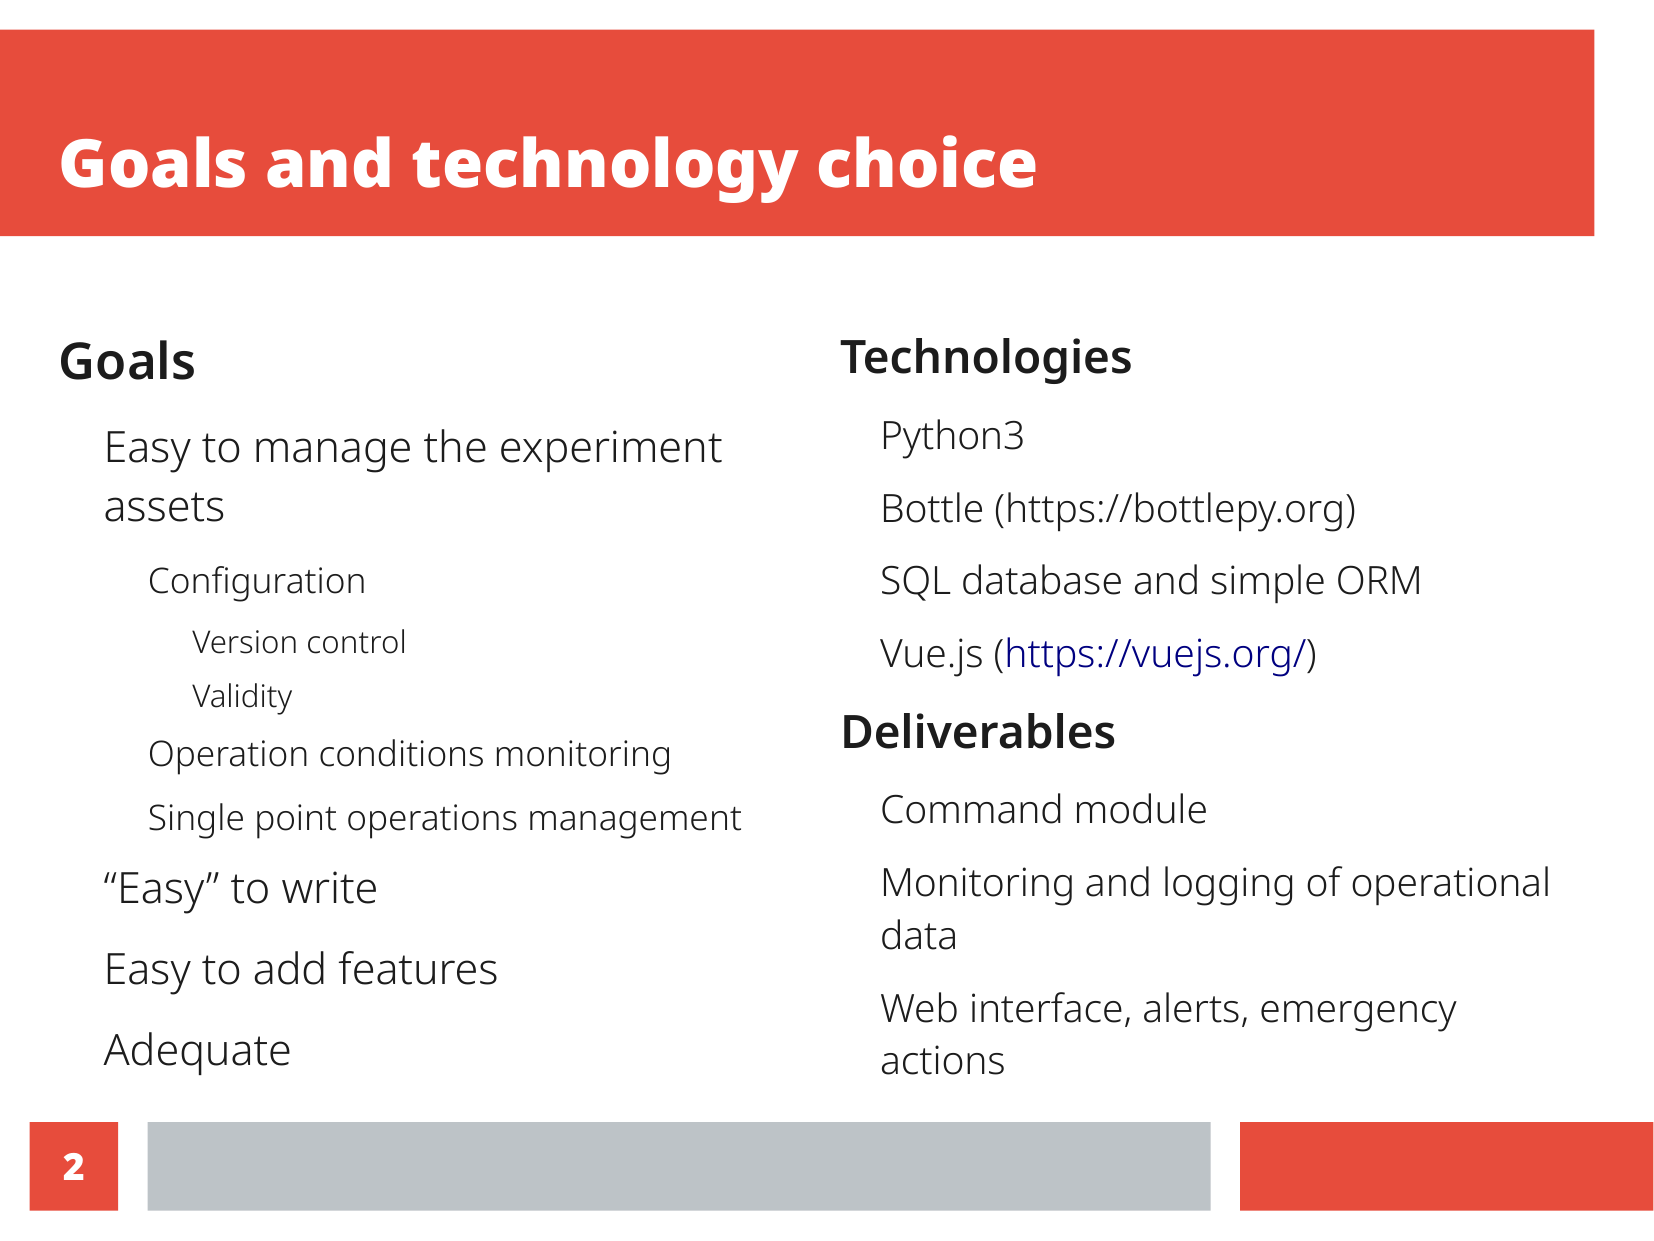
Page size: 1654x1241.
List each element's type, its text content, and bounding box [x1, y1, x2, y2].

list Goals Easy to manage the experiment assets Configuration Version control Validity Operation conditions monitoring Single point operations management “Easy” to write Easy to add features Adequate [59, 324, 751, 1093]
title Goals and technology choice [59, 59, 1595, 207]
list Technologies Python3 Bottle (https://bottlepy.org) SQL database and simple ORM Vue.js (https://vuejs.org/) Deliverables Command module Monitoring and logging of operational data Web interface, alerts, emergency actions [840, 324, 1588, 1093]
